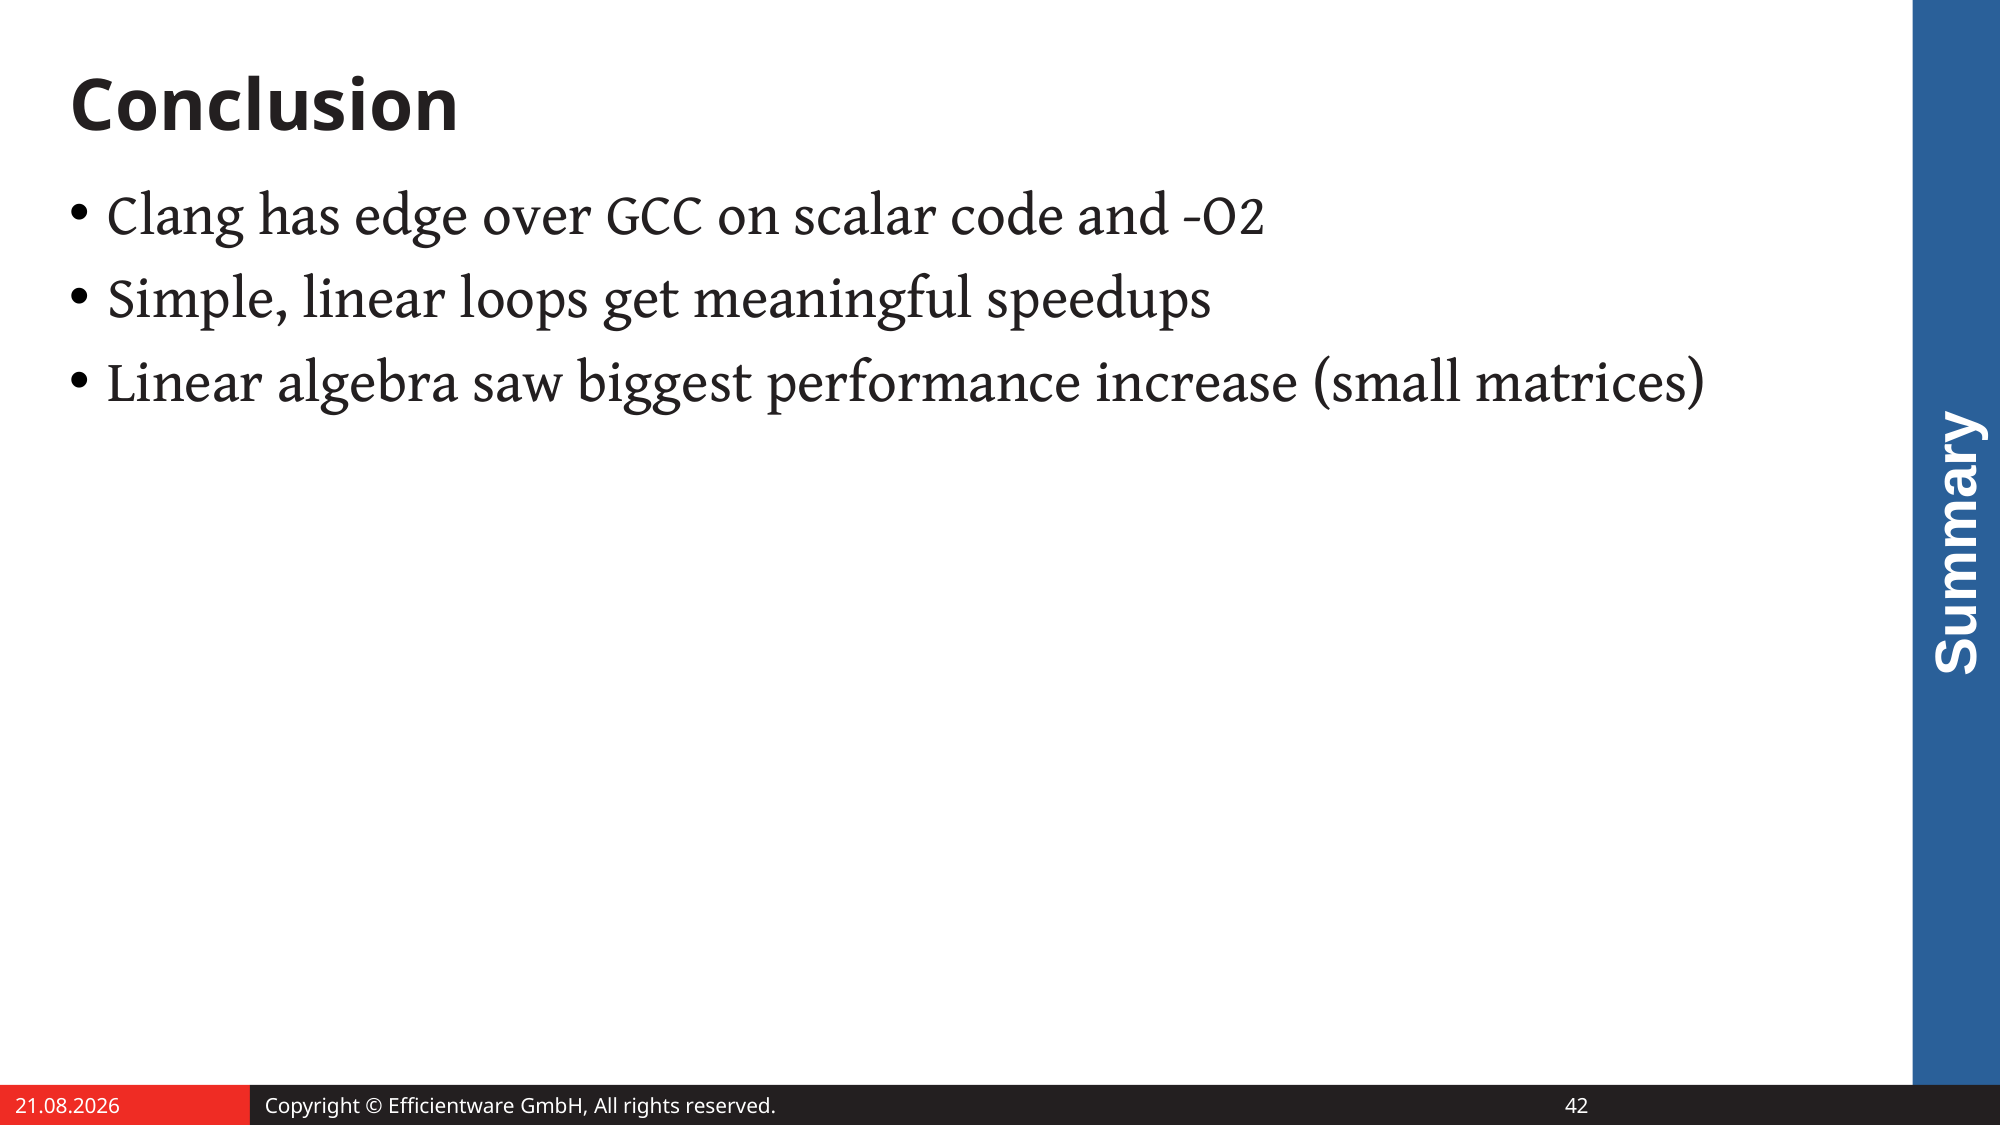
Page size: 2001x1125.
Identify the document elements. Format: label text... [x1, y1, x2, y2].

text_box Summary [1912, 0, 2000, 1084]
title Conclusion [55, 52, 1945, 156]
slide_number <number> [1550, 1084, 2000, 1125]
list Clang has edge over GCC on scalar code and -O2 Simple, linear loops get meaningful speedups Linear algebra saw biggest performance increase (small matrices) [55, 176, 1945, 1063]
slide_number 02.11.2025 [0, 1084, 249, 1125]
footer Copyright © Efficientware GmbH, All rights reserved. [249, 1084, 1550, 1125]
